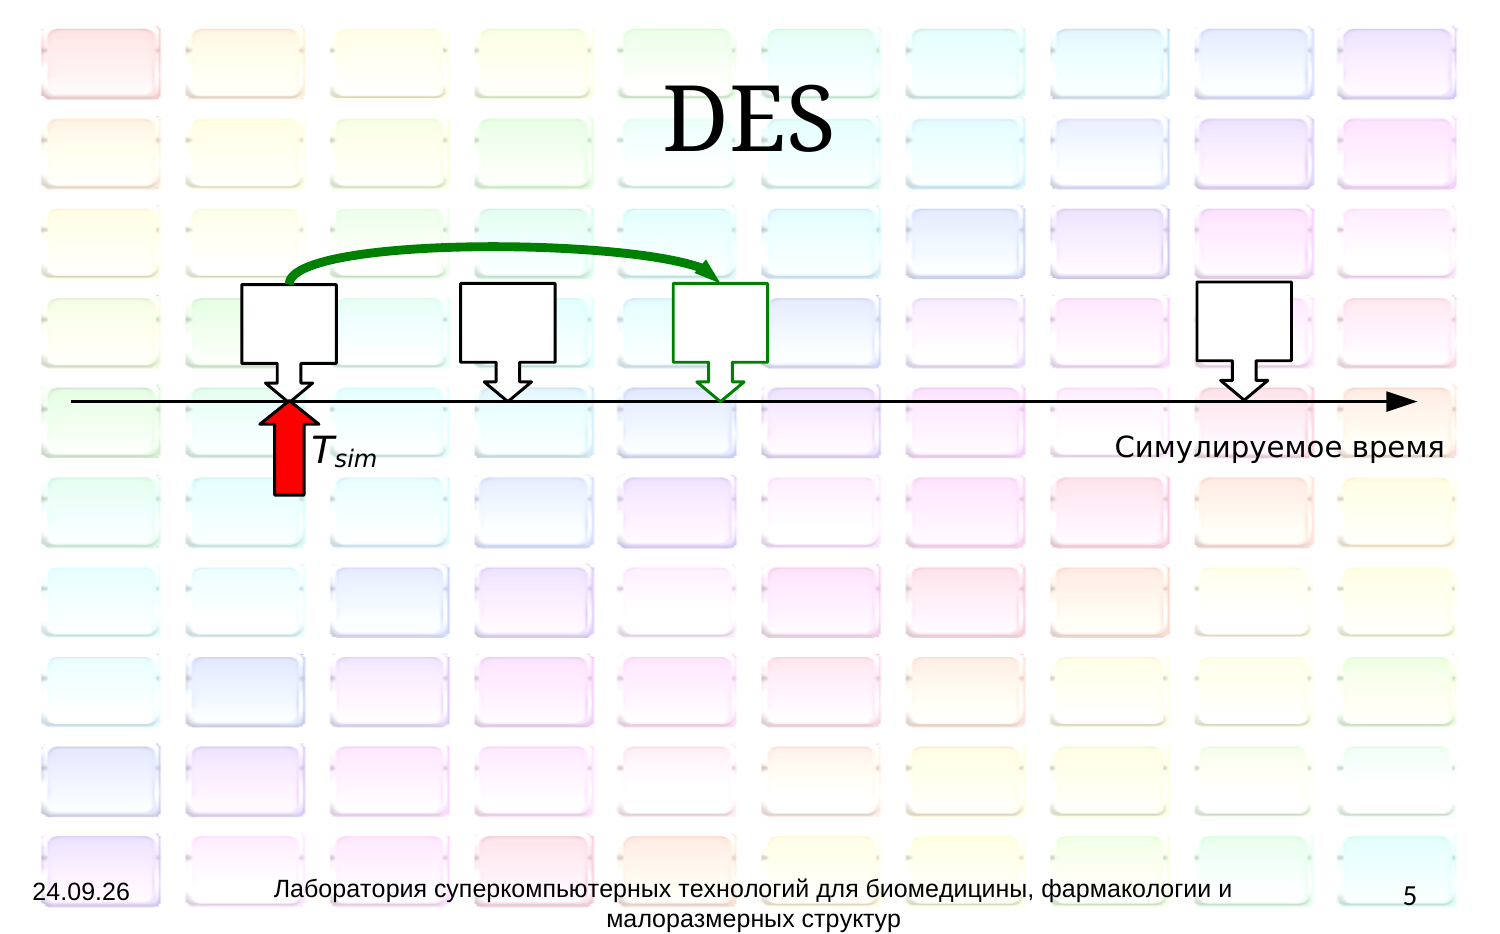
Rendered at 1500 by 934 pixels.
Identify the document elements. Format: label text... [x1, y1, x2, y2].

text_box 14.04.14 [17, 868, 184, 918]
text_box <номер> [1387, 868, 1473, 918]
title DES [75, 37, 1426, 193]
text_box Tsim [295, 413, 394, 496]
text_box Лаборатория суперкомпьютерных технологий для биомедицины, фармакологии и малоразмерных структур [171, 864, 1338, 915]
text_box [460, 283, 556, 402]
text_box Симулируемое время [1098, 419, 1464, 473]
text_box [241, 284, 337, 496]
text_box [1196, 281, 1292, 401]
picture [0, 0, 1500, 934]
text_box [673, 283, 768, 402]
